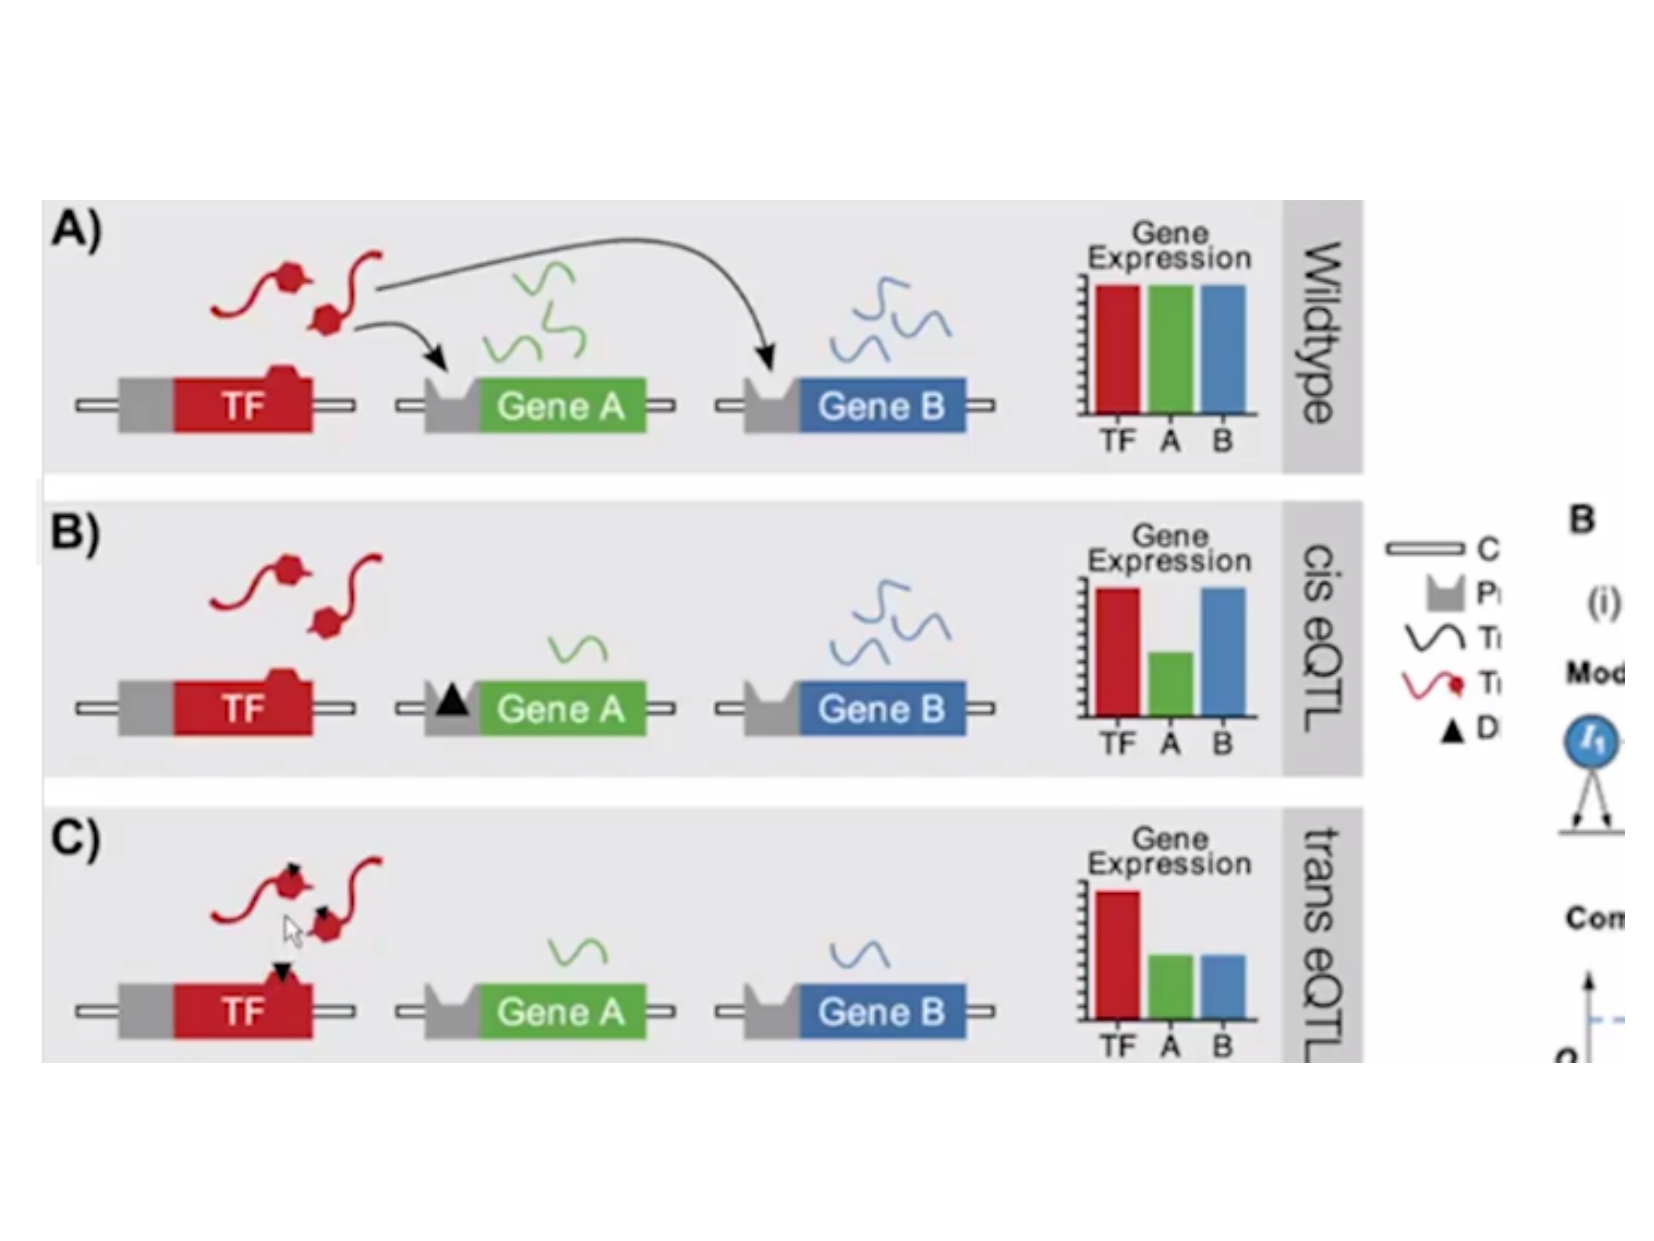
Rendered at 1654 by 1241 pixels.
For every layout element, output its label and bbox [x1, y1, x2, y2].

picture [36, 200, 1625, 1063]
